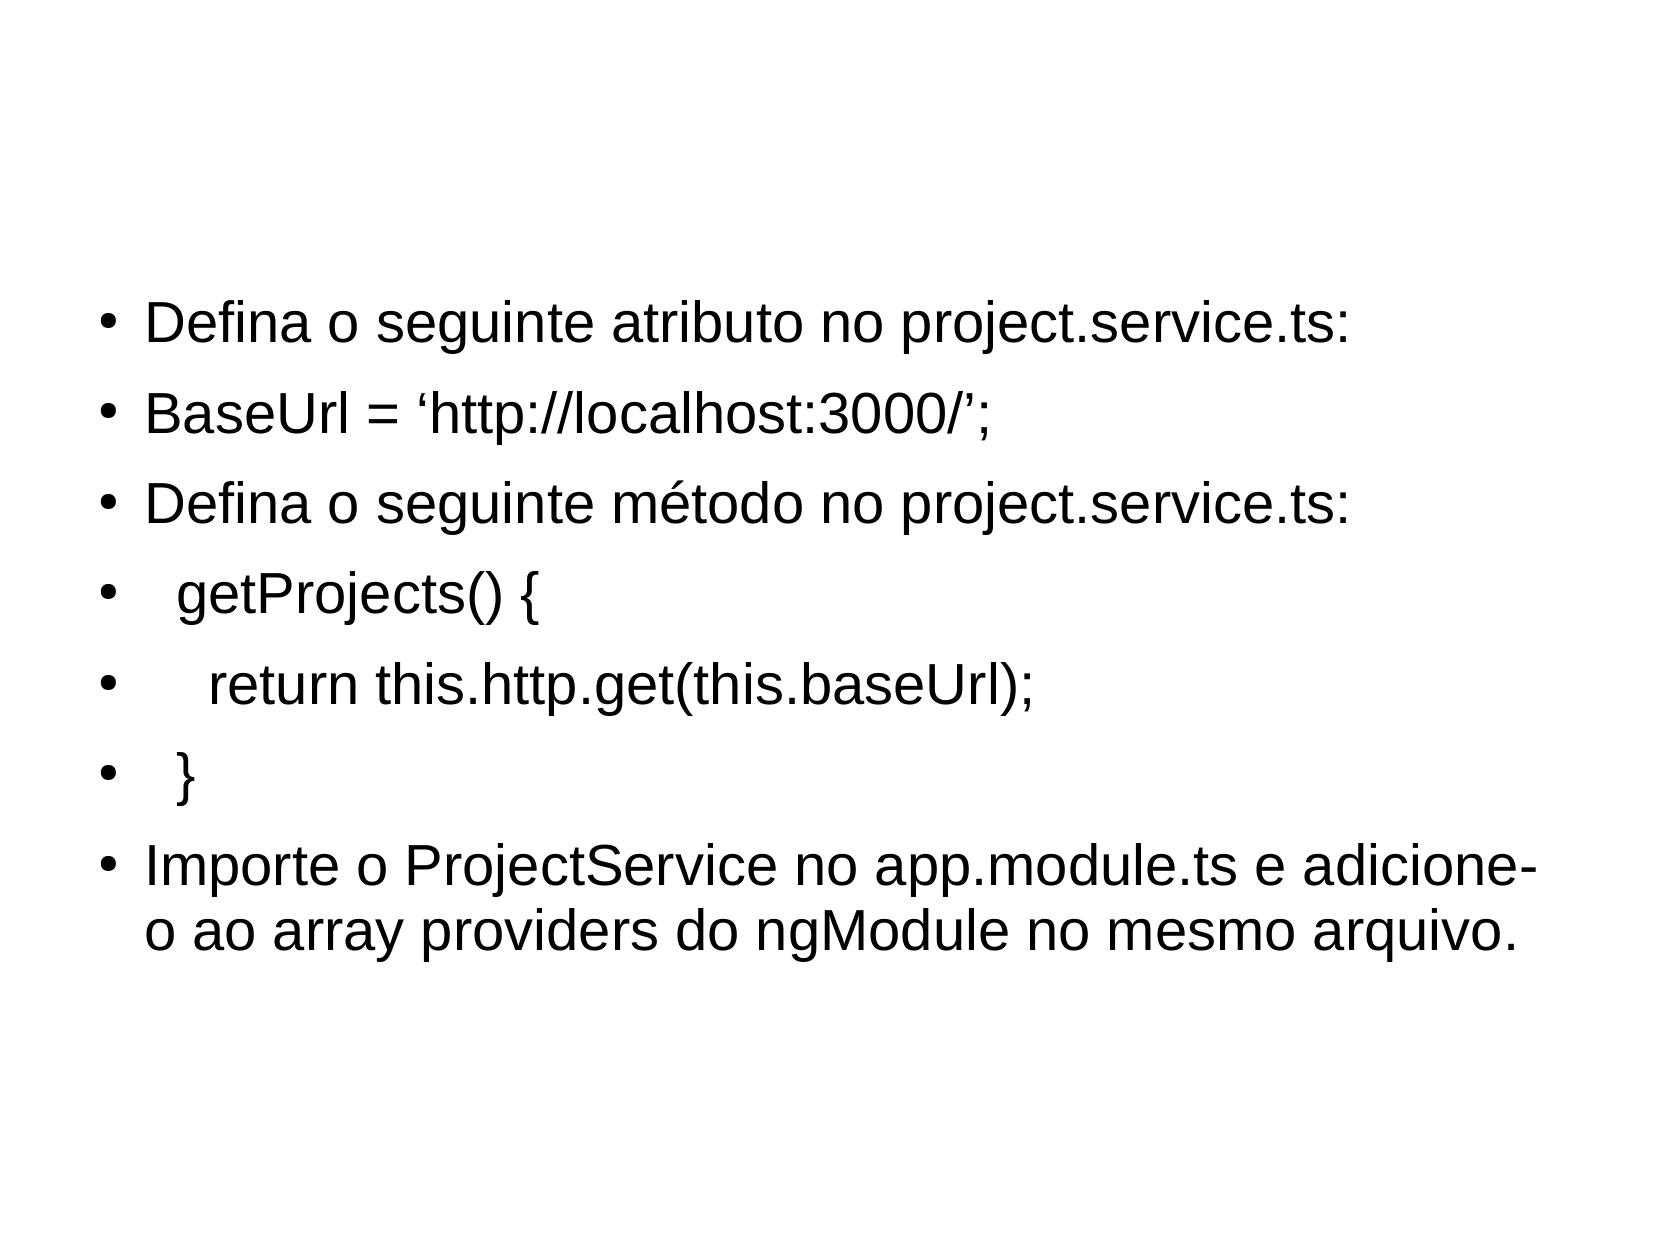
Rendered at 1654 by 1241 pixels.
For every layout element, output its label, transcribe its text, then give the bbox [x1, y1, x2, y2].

list Defina o seguinte atributo no project.service.ts: BaseUrl = ‘http://localhost:3000/’; Defina o seguinte método no project.service.ts: getProjects() { return this.http.get(this.baseUrl); } Importe o ProjectService no app.module.ts e adicione-o ao array providers do ngModule no mesmo arquivo. [82, 290, 1571, 1010]
